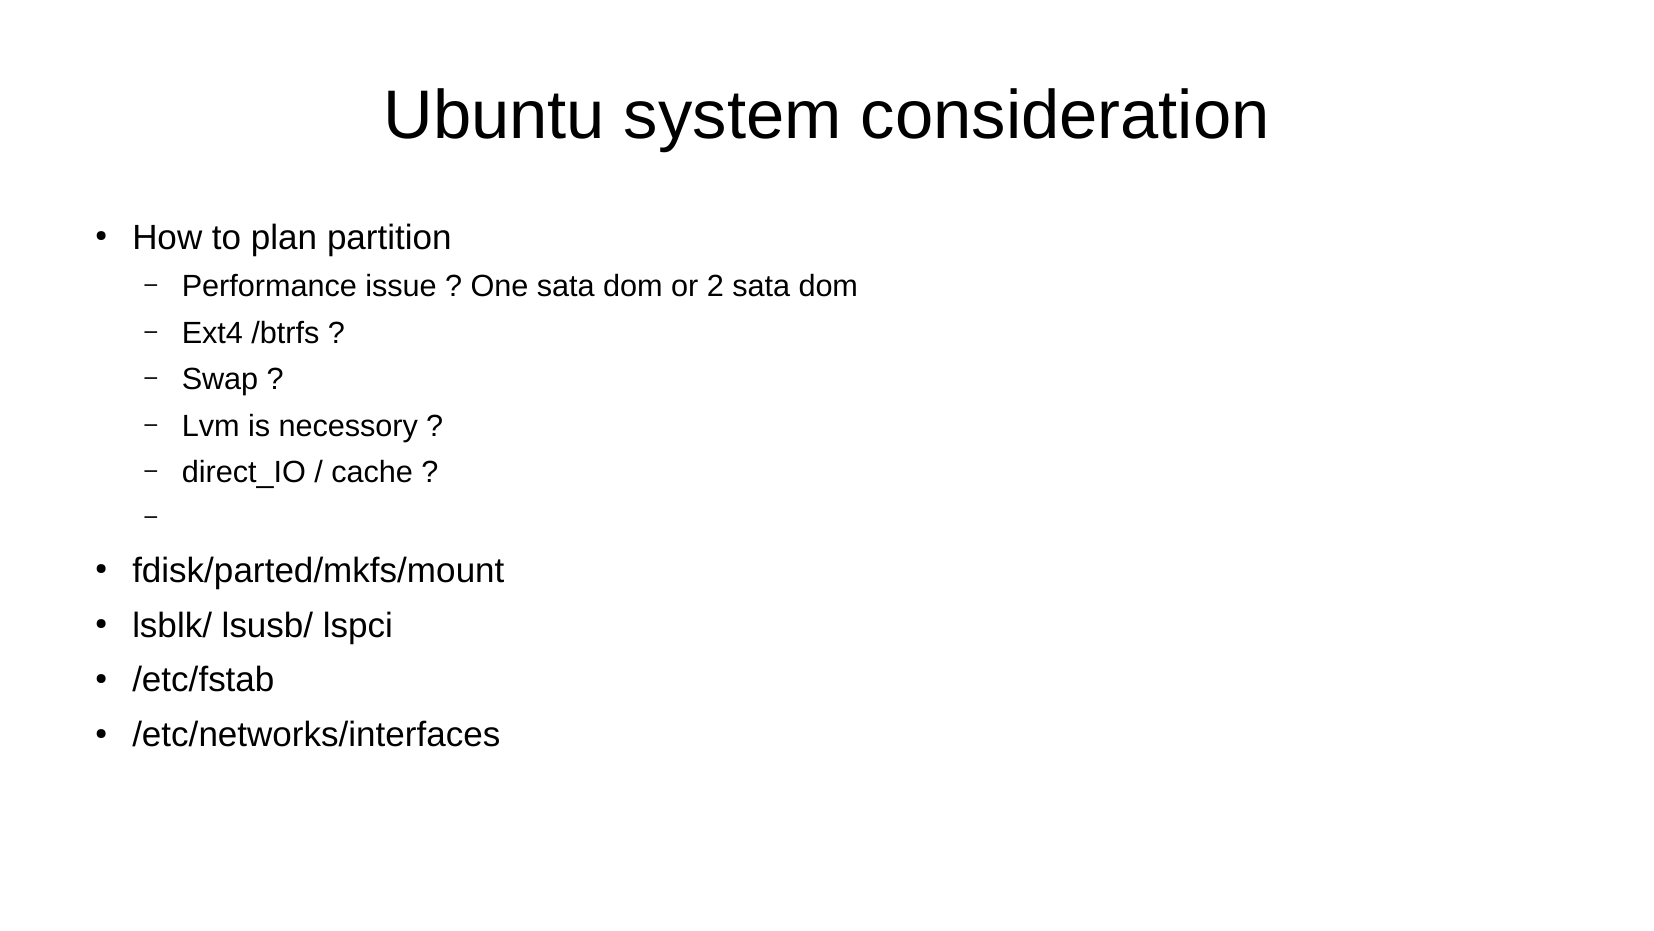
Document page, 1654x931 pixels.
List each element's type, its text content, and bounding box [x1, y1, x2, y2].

title Ubuntu system consideration [82, 37, 1571, 193]
list How to plan partition Performance issue ? One sata dom or 2 sata dom Ext4 /btrfs ? Swap ? Lvm is necessory ? direct_IO / cache ? fdisk/parted/mkfs/mount lsblk/ lsusb/ lspci /etc/fstab /etc/networks/interfaces [82, 217, 1571, 758]
